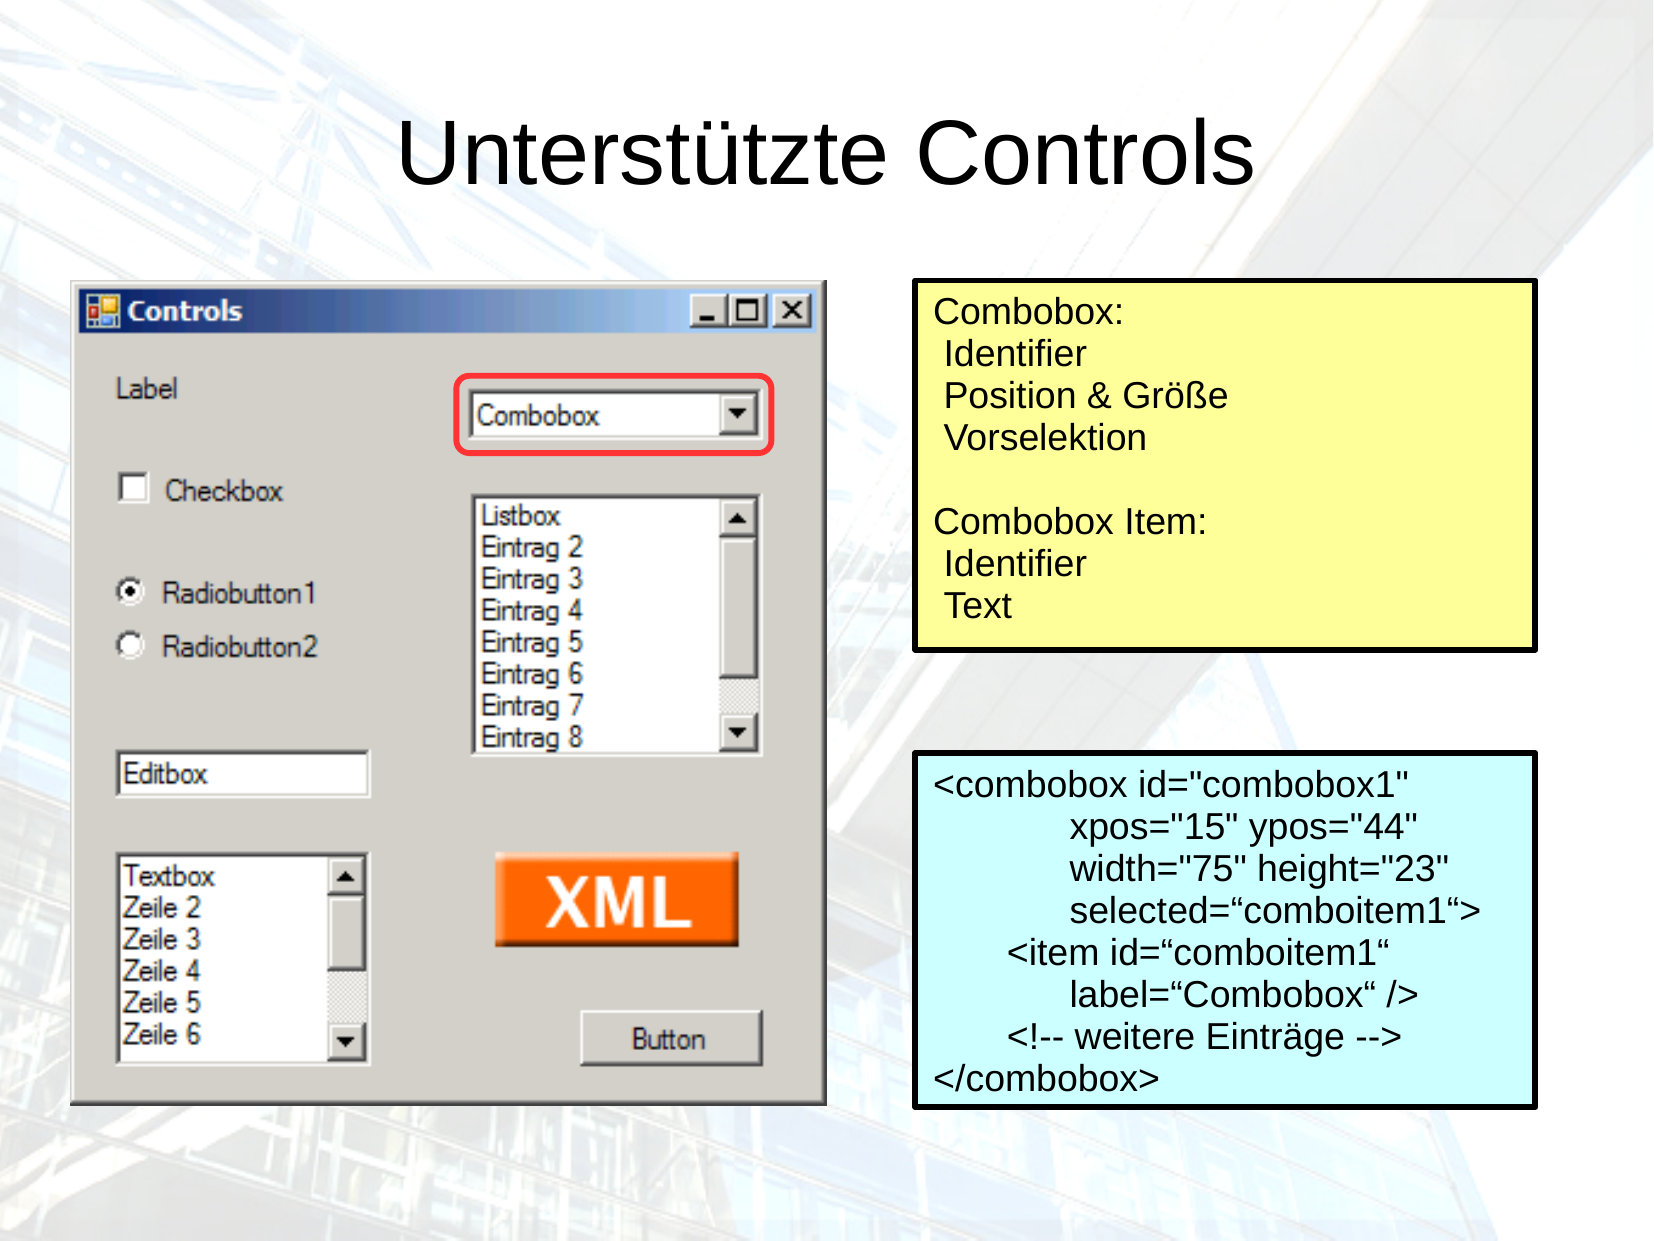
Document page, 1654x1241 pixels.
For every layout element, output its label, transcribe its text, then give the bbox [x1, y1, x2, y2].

text_box Combobox: Identifier Position & Größe Vorselektion Combobox Item: Identifier Text [915, 280, 1536, 650]
picture [0, 0, 1654, 1241]
title Unterstützte Controls [82, 56, 1571, 250]
text_box <combobox id="combobox1" xpos="15" ypos="44" width="75" height="23" selected=“comboitem1“> <item id=“comboitem1“ label=“Combobox“ /> <!-- weitere Einträge --> </combobox> [915, 752, 1536, 1108]
